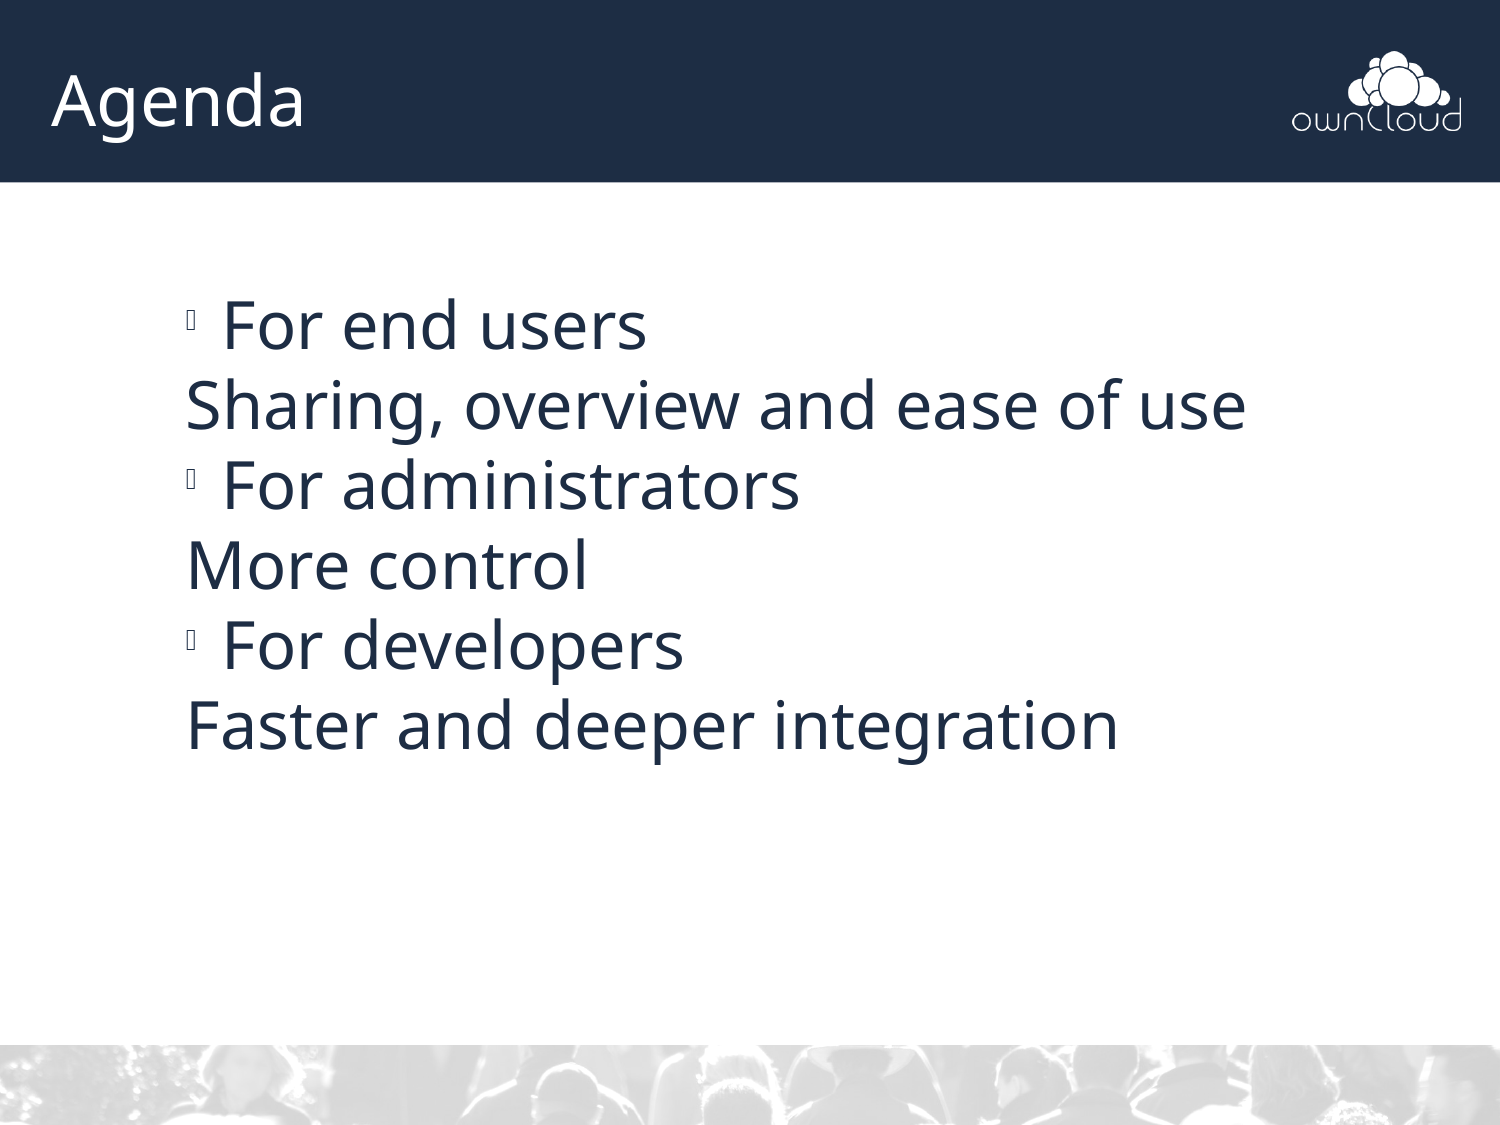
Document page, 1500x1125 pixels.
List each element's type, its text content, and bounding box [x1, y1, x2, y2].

picture [1292, 51, 1461, 131]
text_box For end users Sharing, overview and ease of use For administrators More control For developers Faster and deeper integration [171, 275, 1500, 1102]
text_box Agenda [36, 0, 1250, 199]
picture [0, 1045, 1500, 1125]
